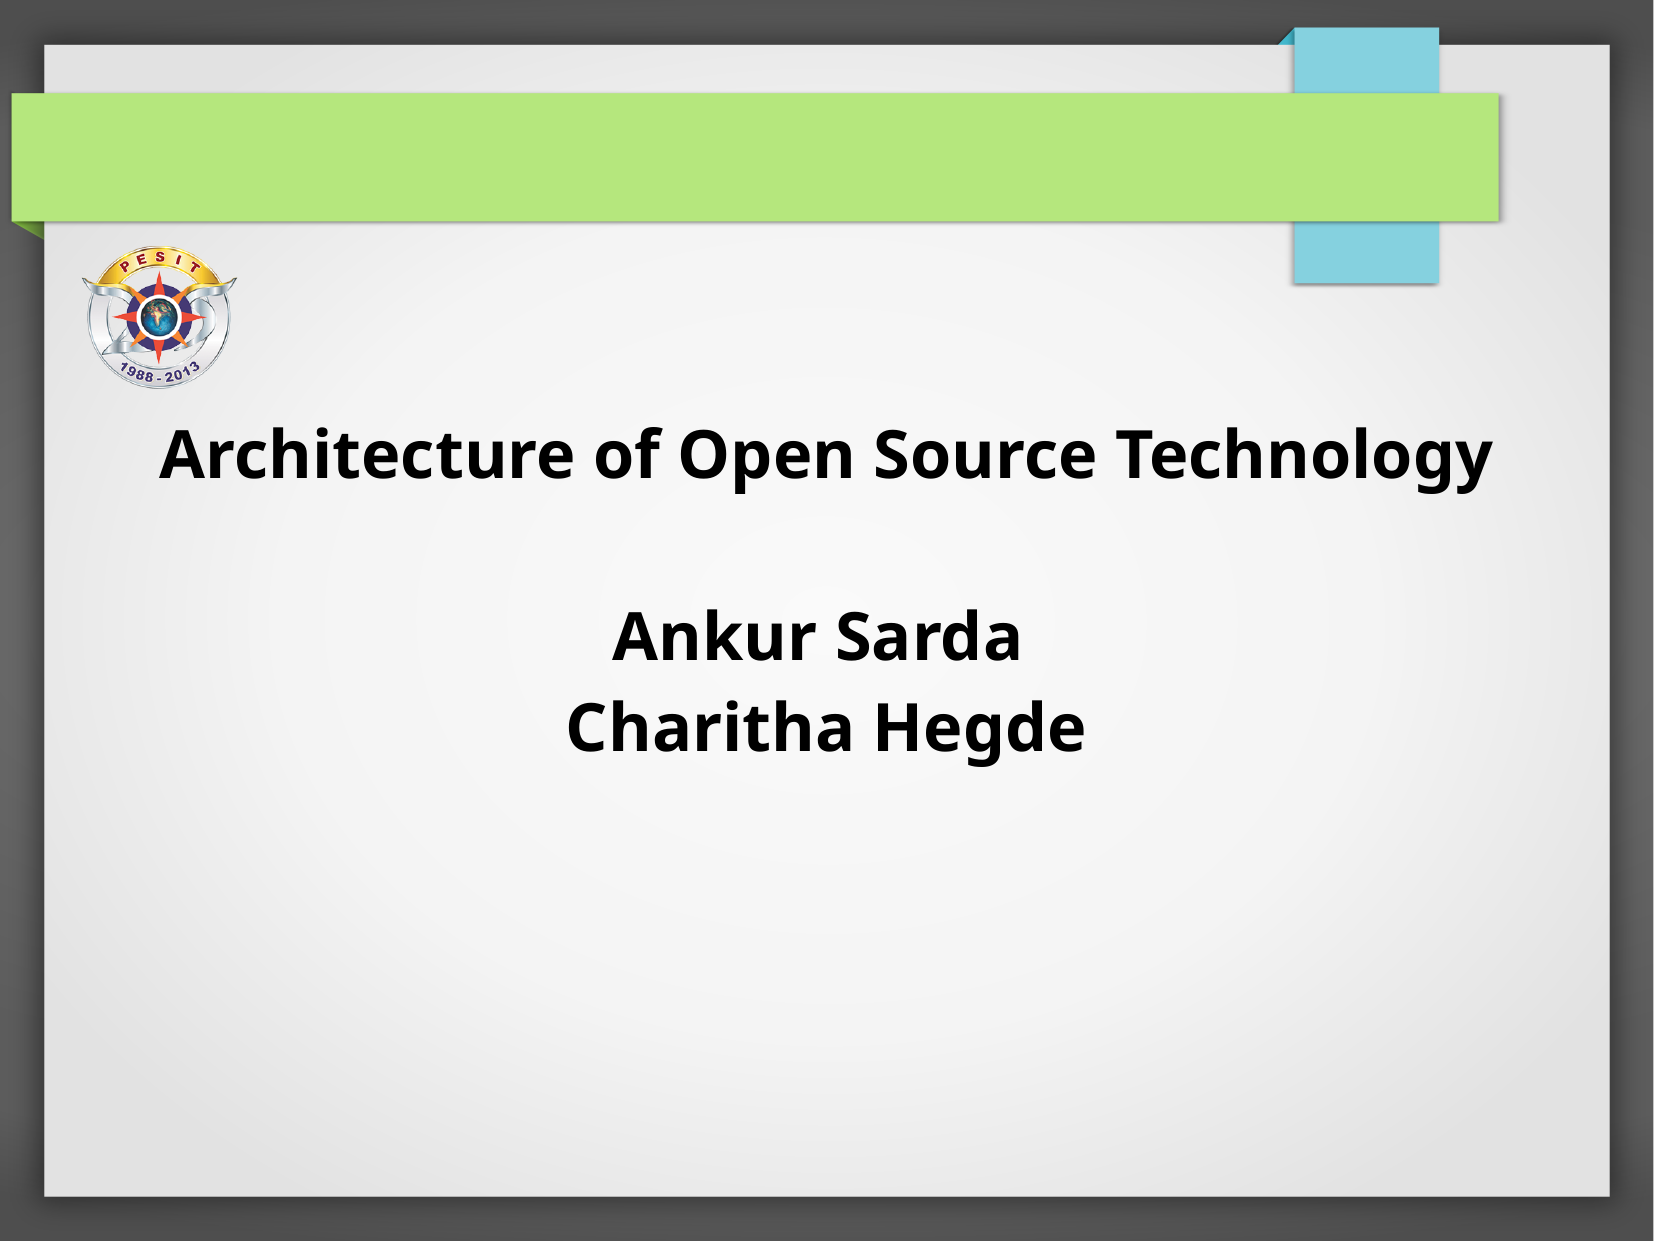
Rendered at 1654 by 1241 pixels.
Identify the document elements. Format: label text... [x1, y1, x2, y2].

picture [0, 0, 1654, 1241]
subtitle Architecture of Open Source Technology Ankur Sarda Charitha Hegde [82, 320, 1571, 1040]
